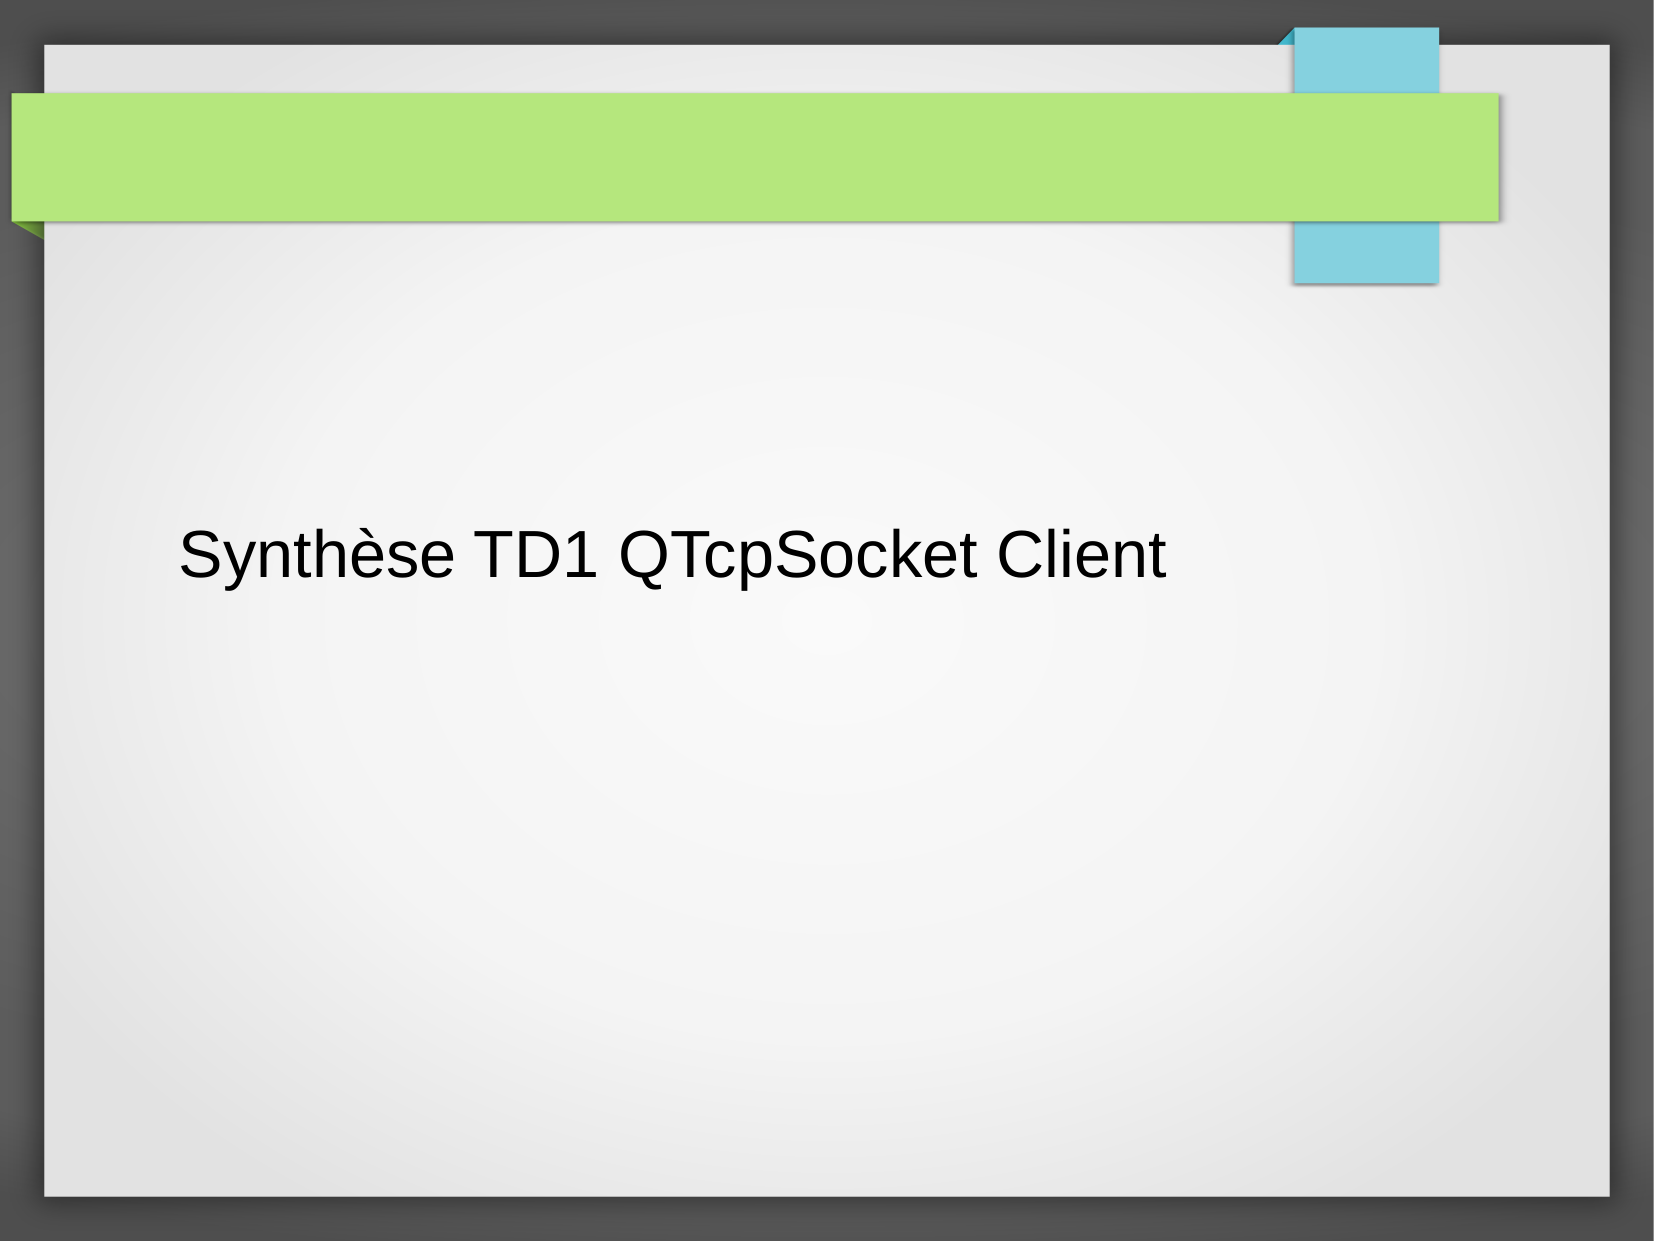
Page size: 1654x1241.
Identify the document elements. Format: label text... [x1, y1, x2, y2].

picture [0, 0, 1654, 1241]
subtitle Synthèse TD1 QTcpSocket Client [82, 94, 1264, 1015]
